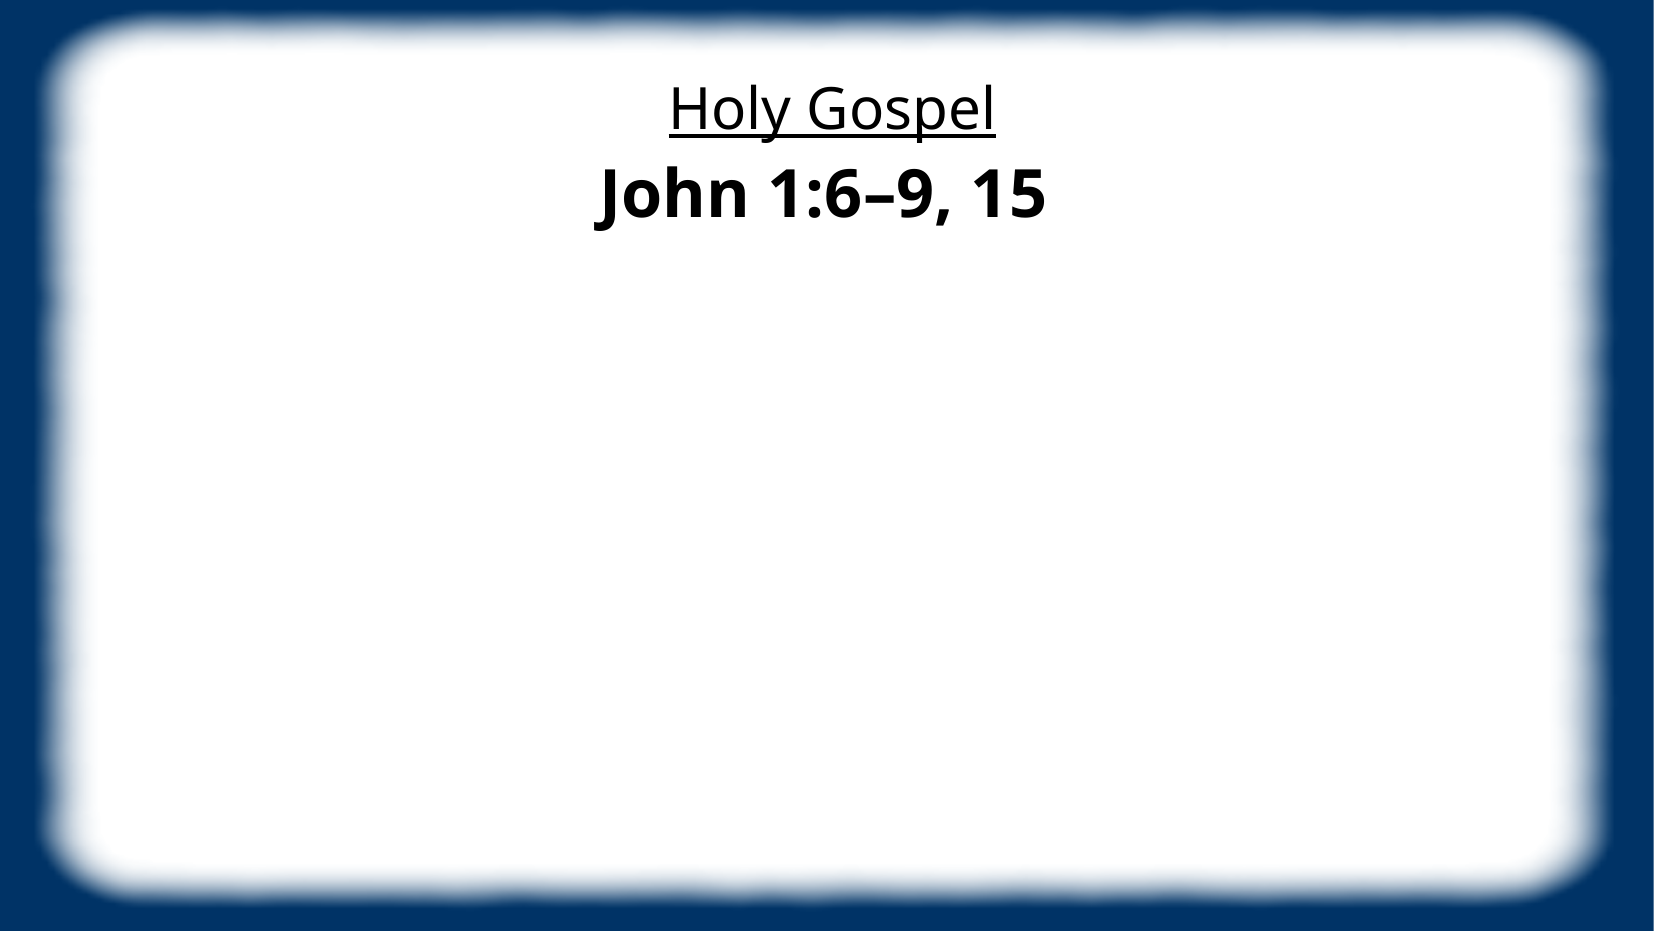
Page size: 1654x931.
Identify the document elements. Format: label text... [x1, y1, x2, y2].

text_box Holy Gospel John 1:6–9, 15 [75, 60, 1591, 241]
picture [0, 0, 1654, 931]
